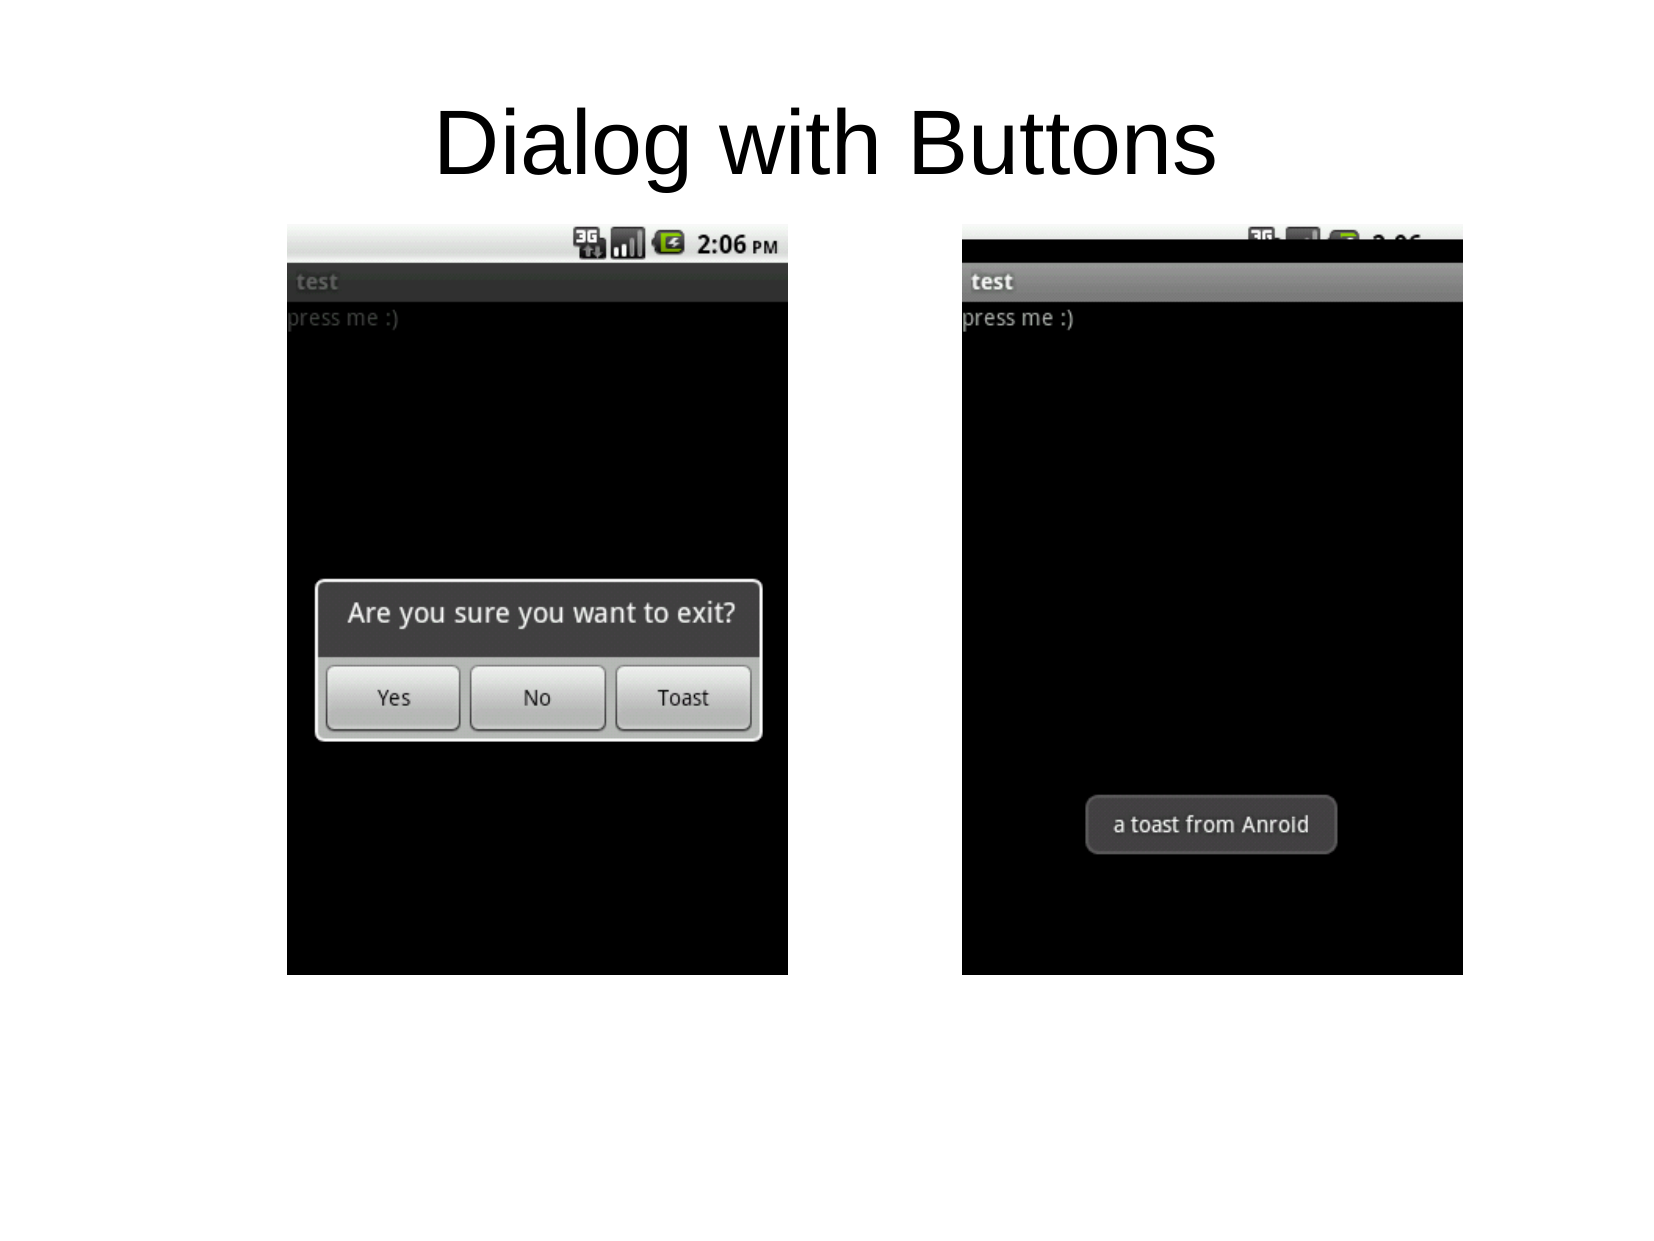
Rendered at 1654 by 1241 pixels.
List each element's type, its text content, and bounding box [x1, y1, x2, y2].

picture [287, 250, 788, 975]
title Dialog with Buttons [82, 37, 1571, 250]
picture [962, 250, 1463, 975]
